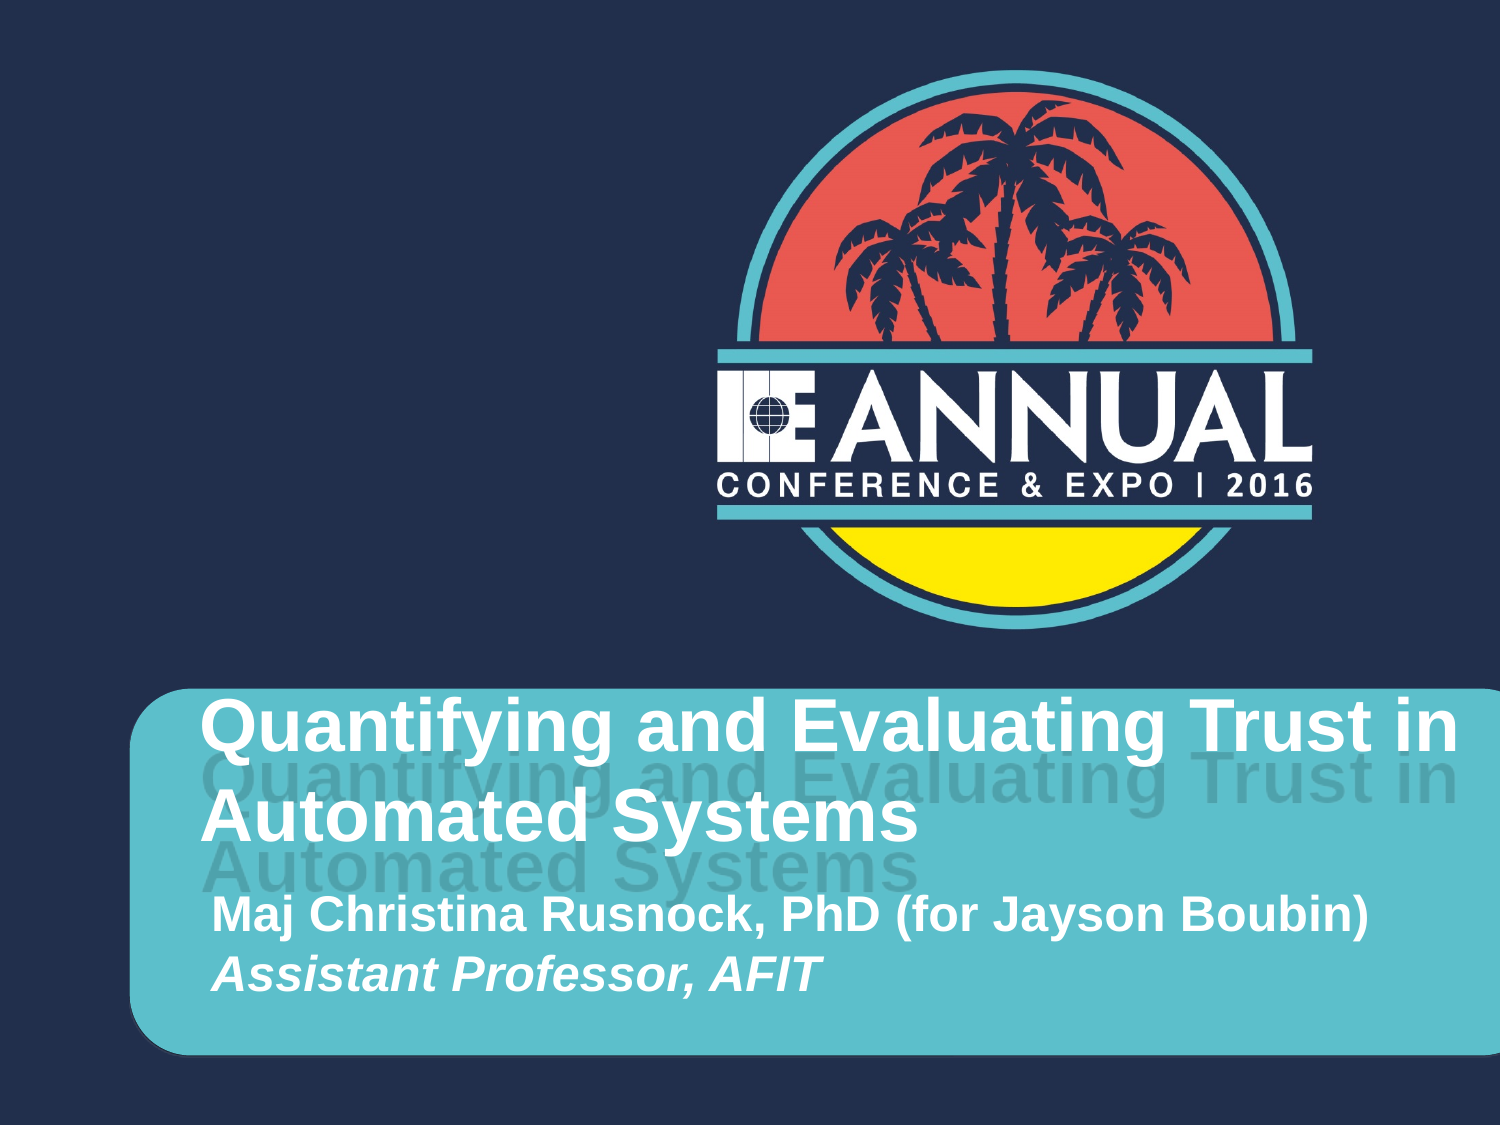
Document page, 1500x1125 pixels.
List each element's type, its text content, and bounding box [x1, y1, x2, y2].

text_box [129, 689, 1500, 1056]
picture [0, 0, 1500, 1125]
title Quantifying and Evaluating Trust in Automated Systems [184, 636, 1500, 897]
subtitle Maj Christina Rusnock, PhD (for Jayson Boubin) Assistant Professor, AFIT [196, 865, 1425, 1018]
